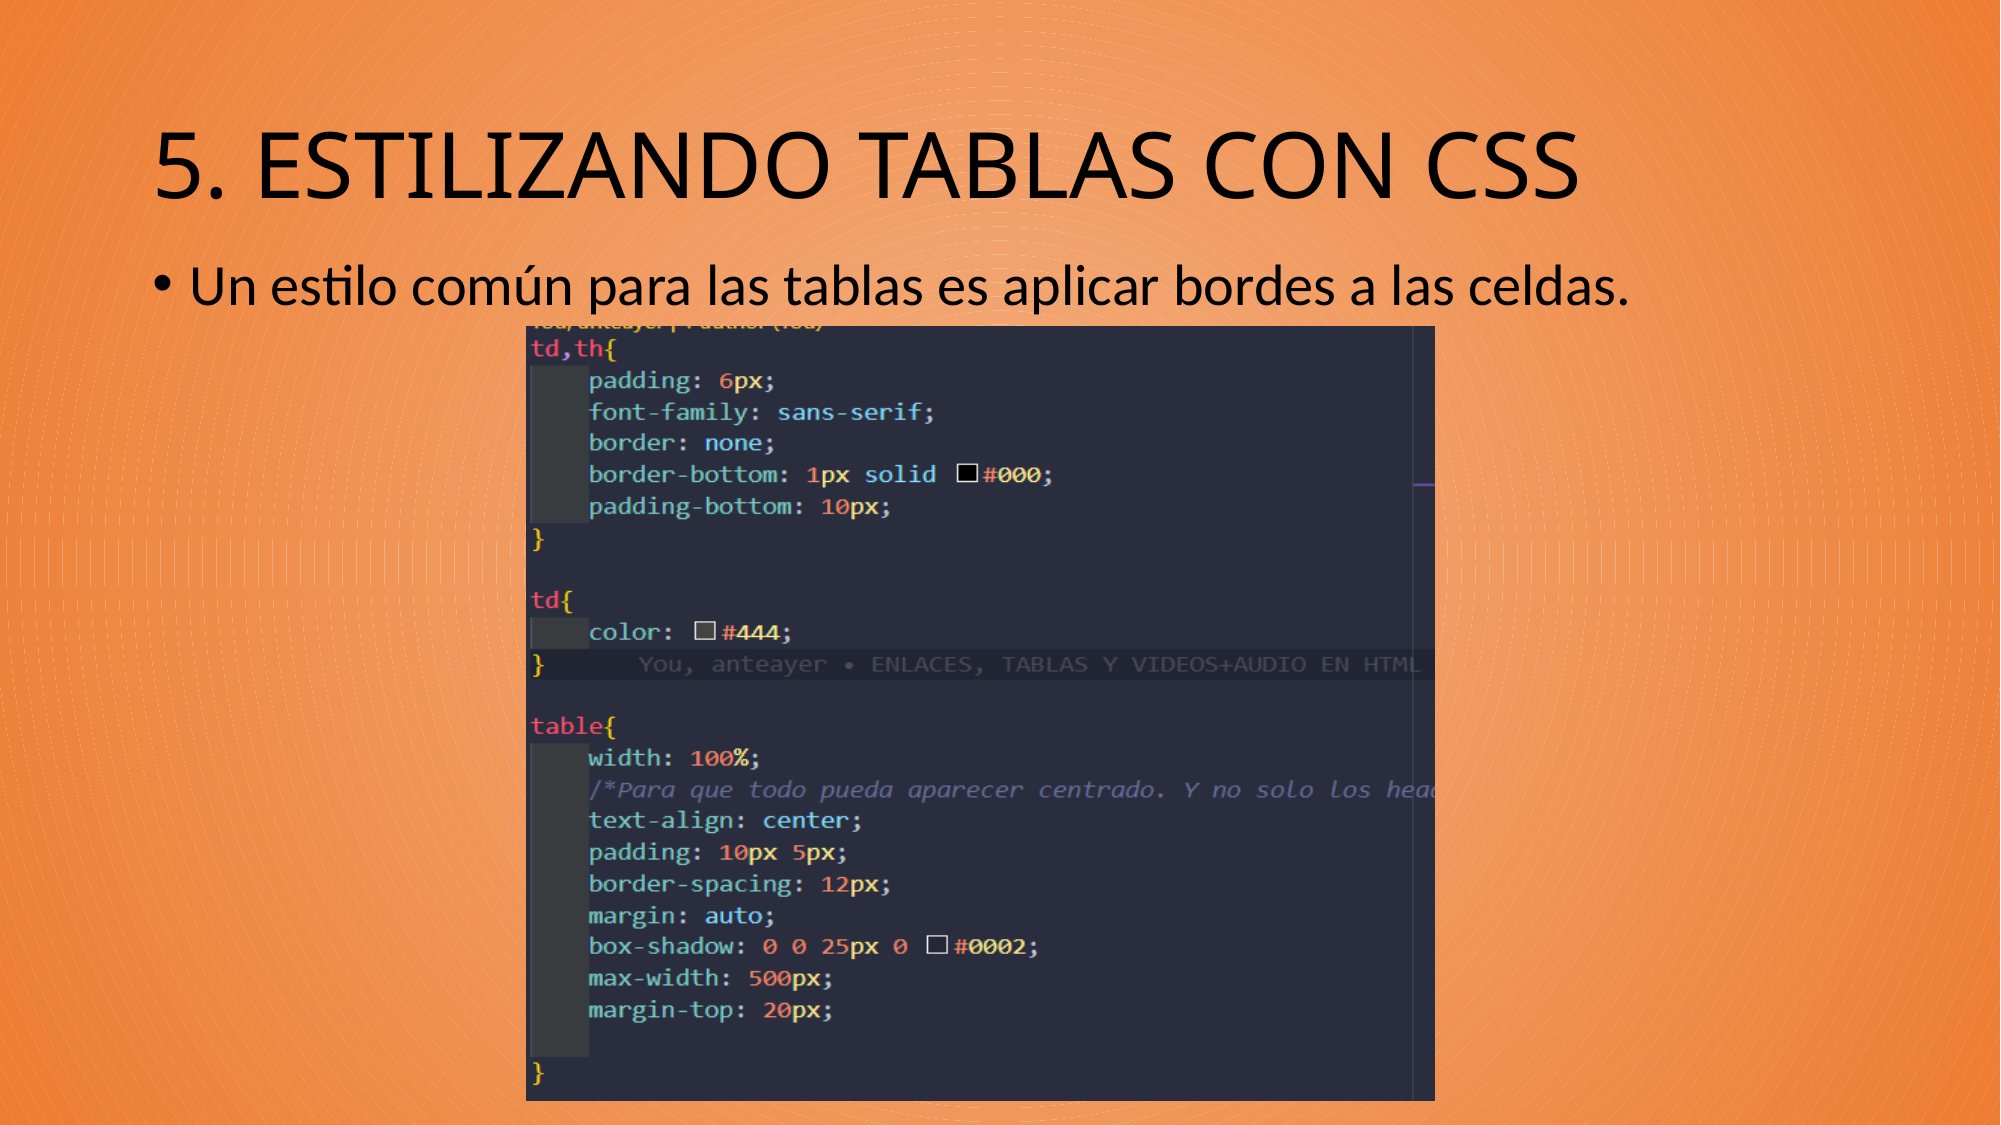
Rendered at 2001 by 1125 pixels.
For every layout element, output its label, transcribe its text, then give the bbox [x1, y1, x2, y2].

list Un estilo común para las tablas es aplicar bordes a las celdas. [137, 247, 1863, 1022]
title 5. ESTILIZANDO TABLAS CON CSS [137, 59, 1863, 247]
picture [526, 326, 1435, 1101]
